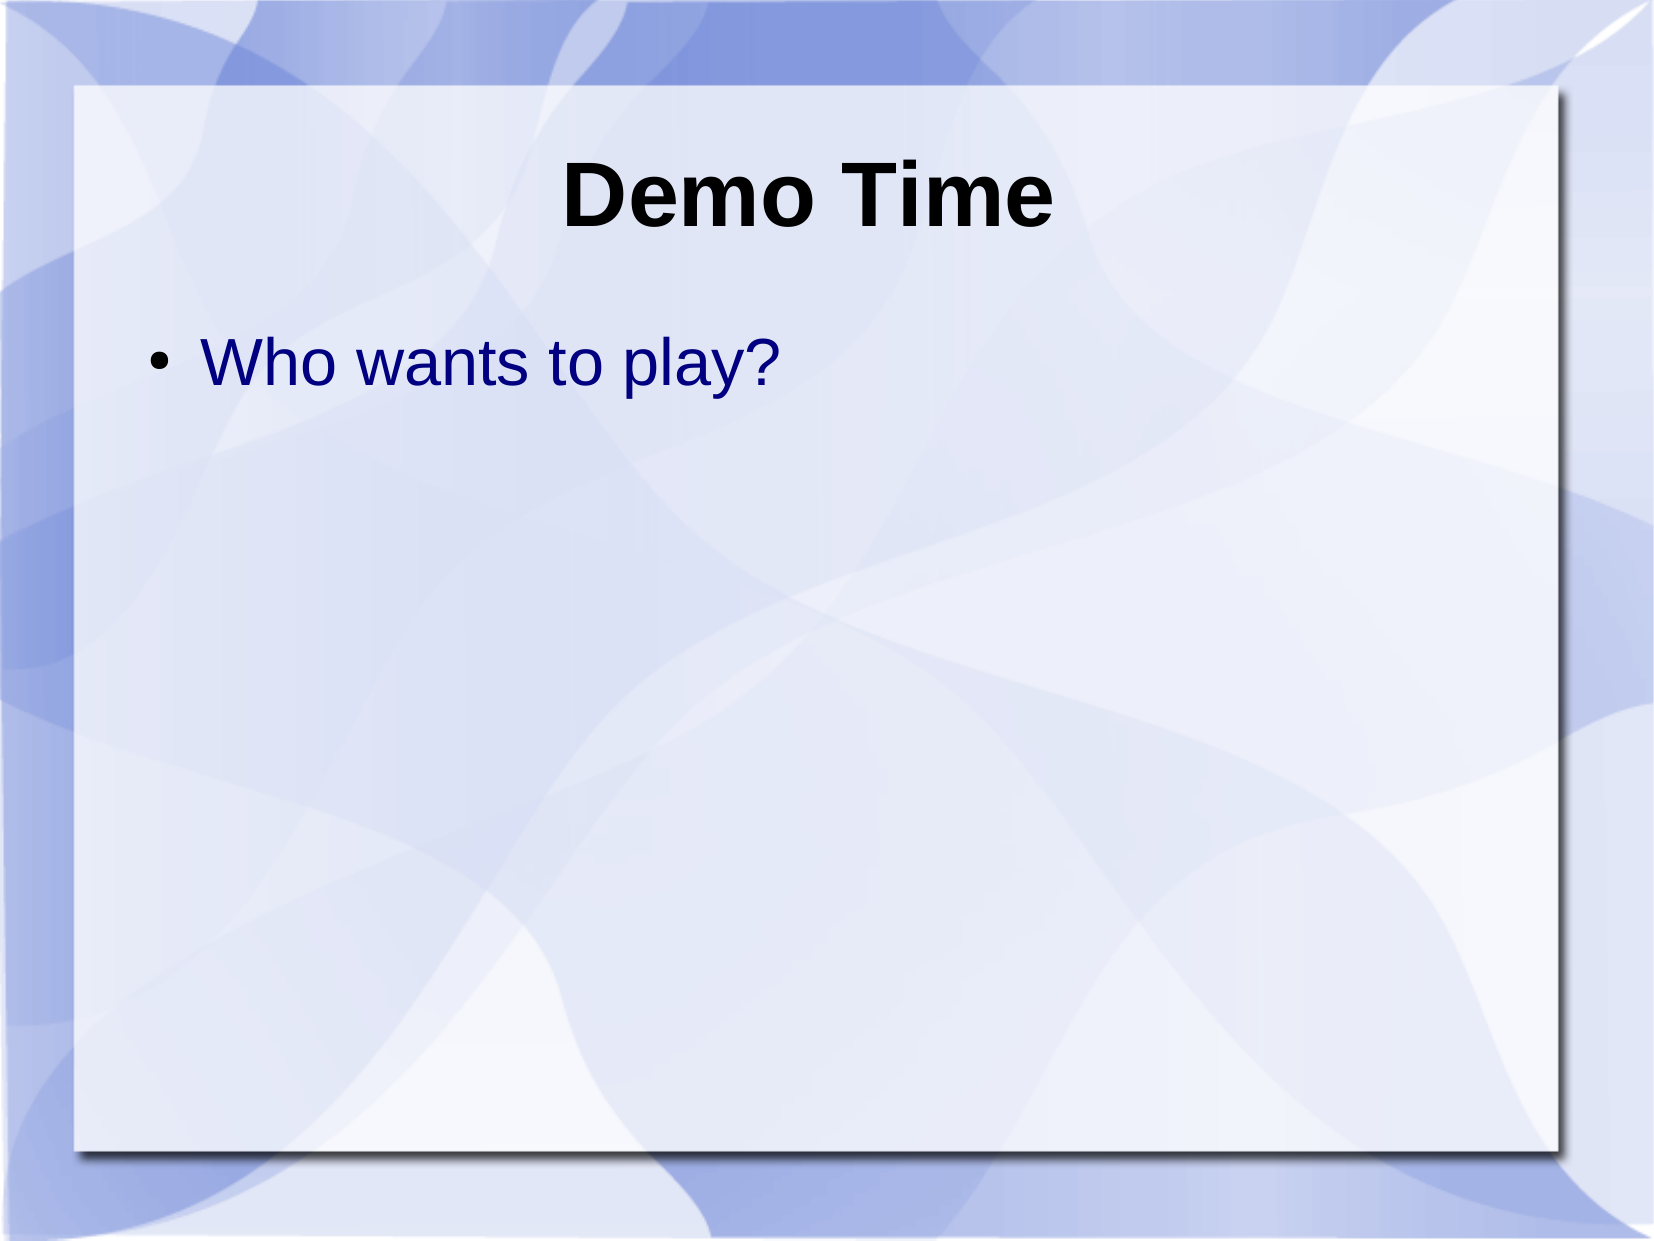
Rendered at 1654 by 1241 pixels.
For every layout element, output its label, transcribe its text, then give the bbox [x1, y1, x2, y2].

list Who wants to play? [129, 324, 1489, 975]
picture [0, 0, 1654, 1241]
title Demo Time [82, 90, 1536, 298]
